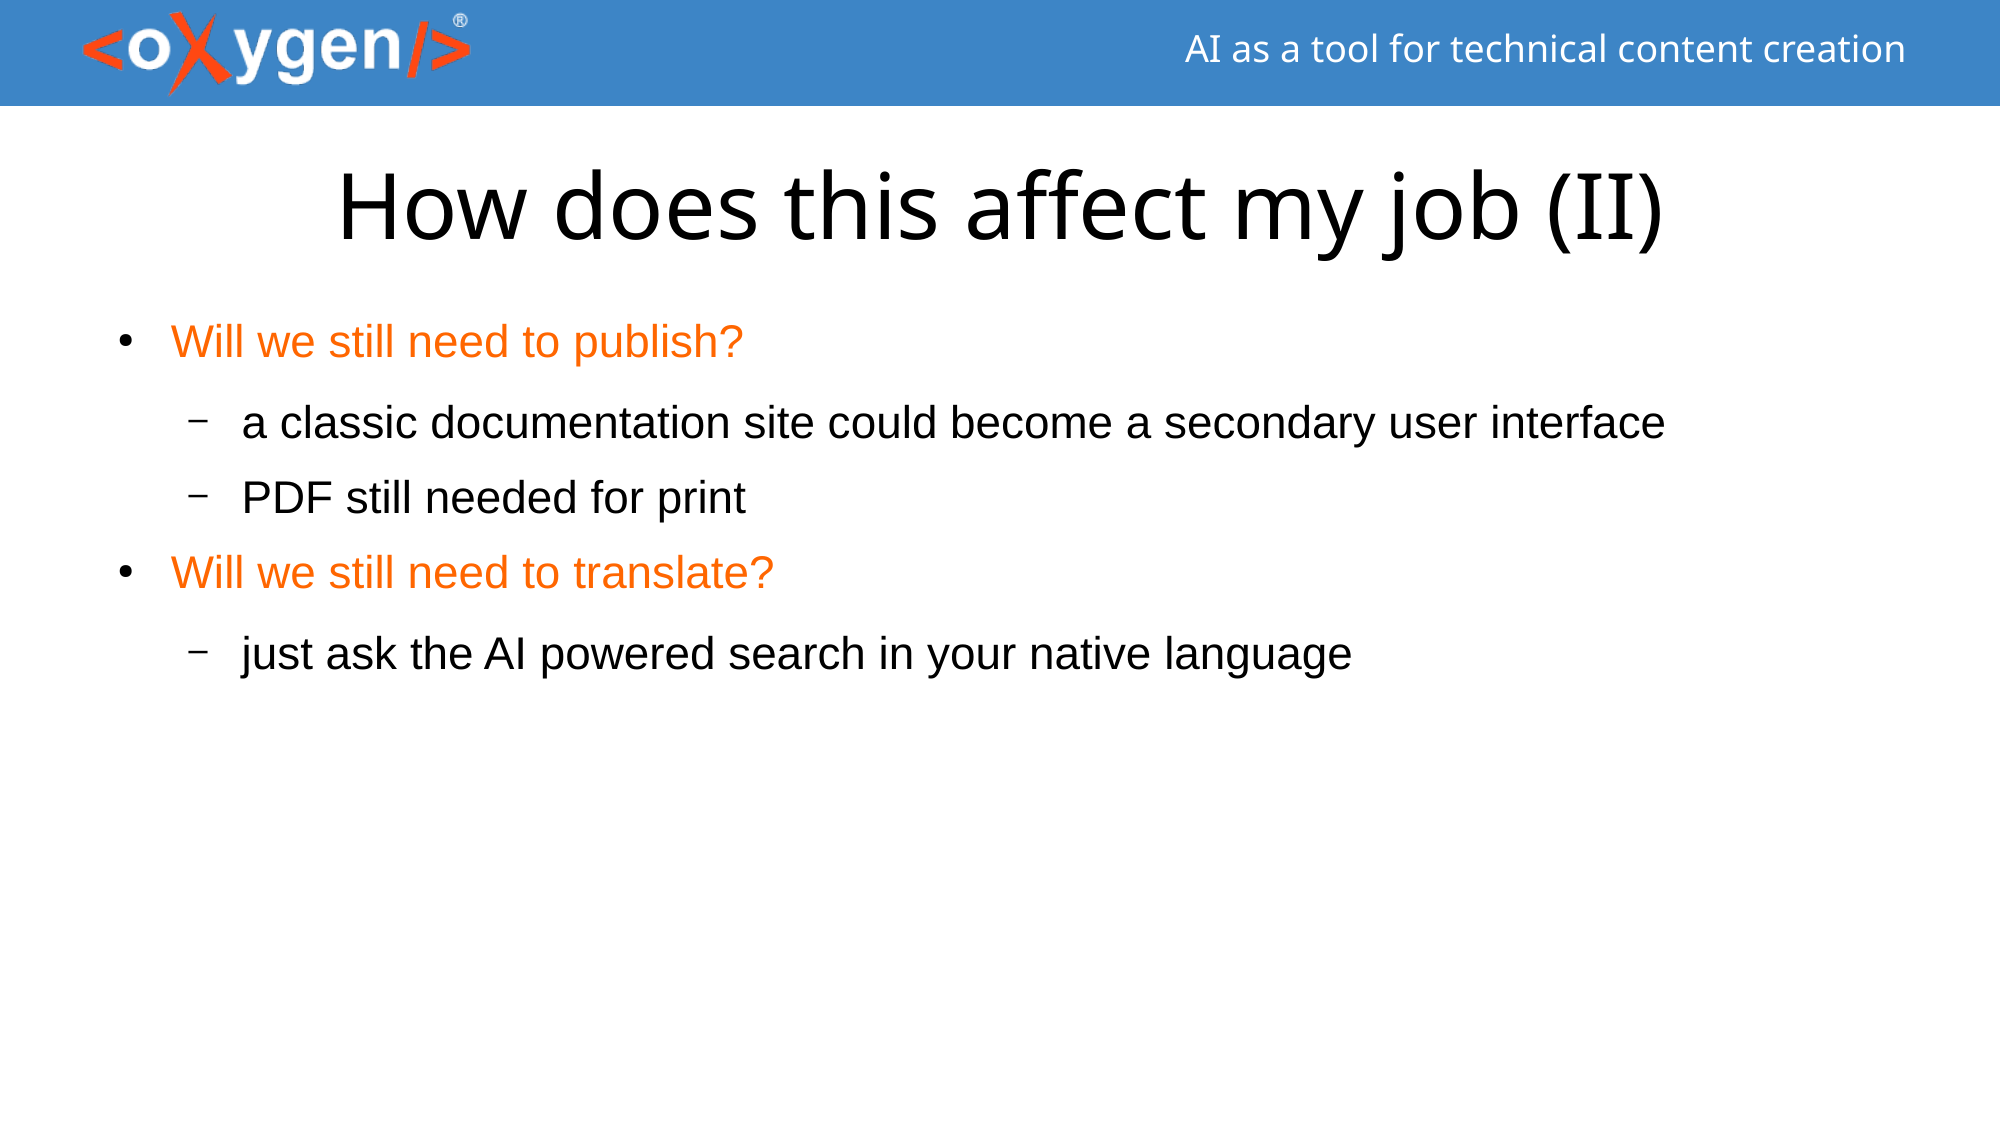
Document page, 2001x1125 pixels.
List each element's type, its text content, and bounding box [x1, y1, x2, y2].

title How does this affect my job (II) [99, 109, 1900, 298]
picture [75, 0, 488, 106]
list Will we still need to publish? a classic documentation site could become a secondary user interface PDF still needed for print Will we still need to translate? just ask the AI powered search in your native language [99, 316, 1900, 1083]
